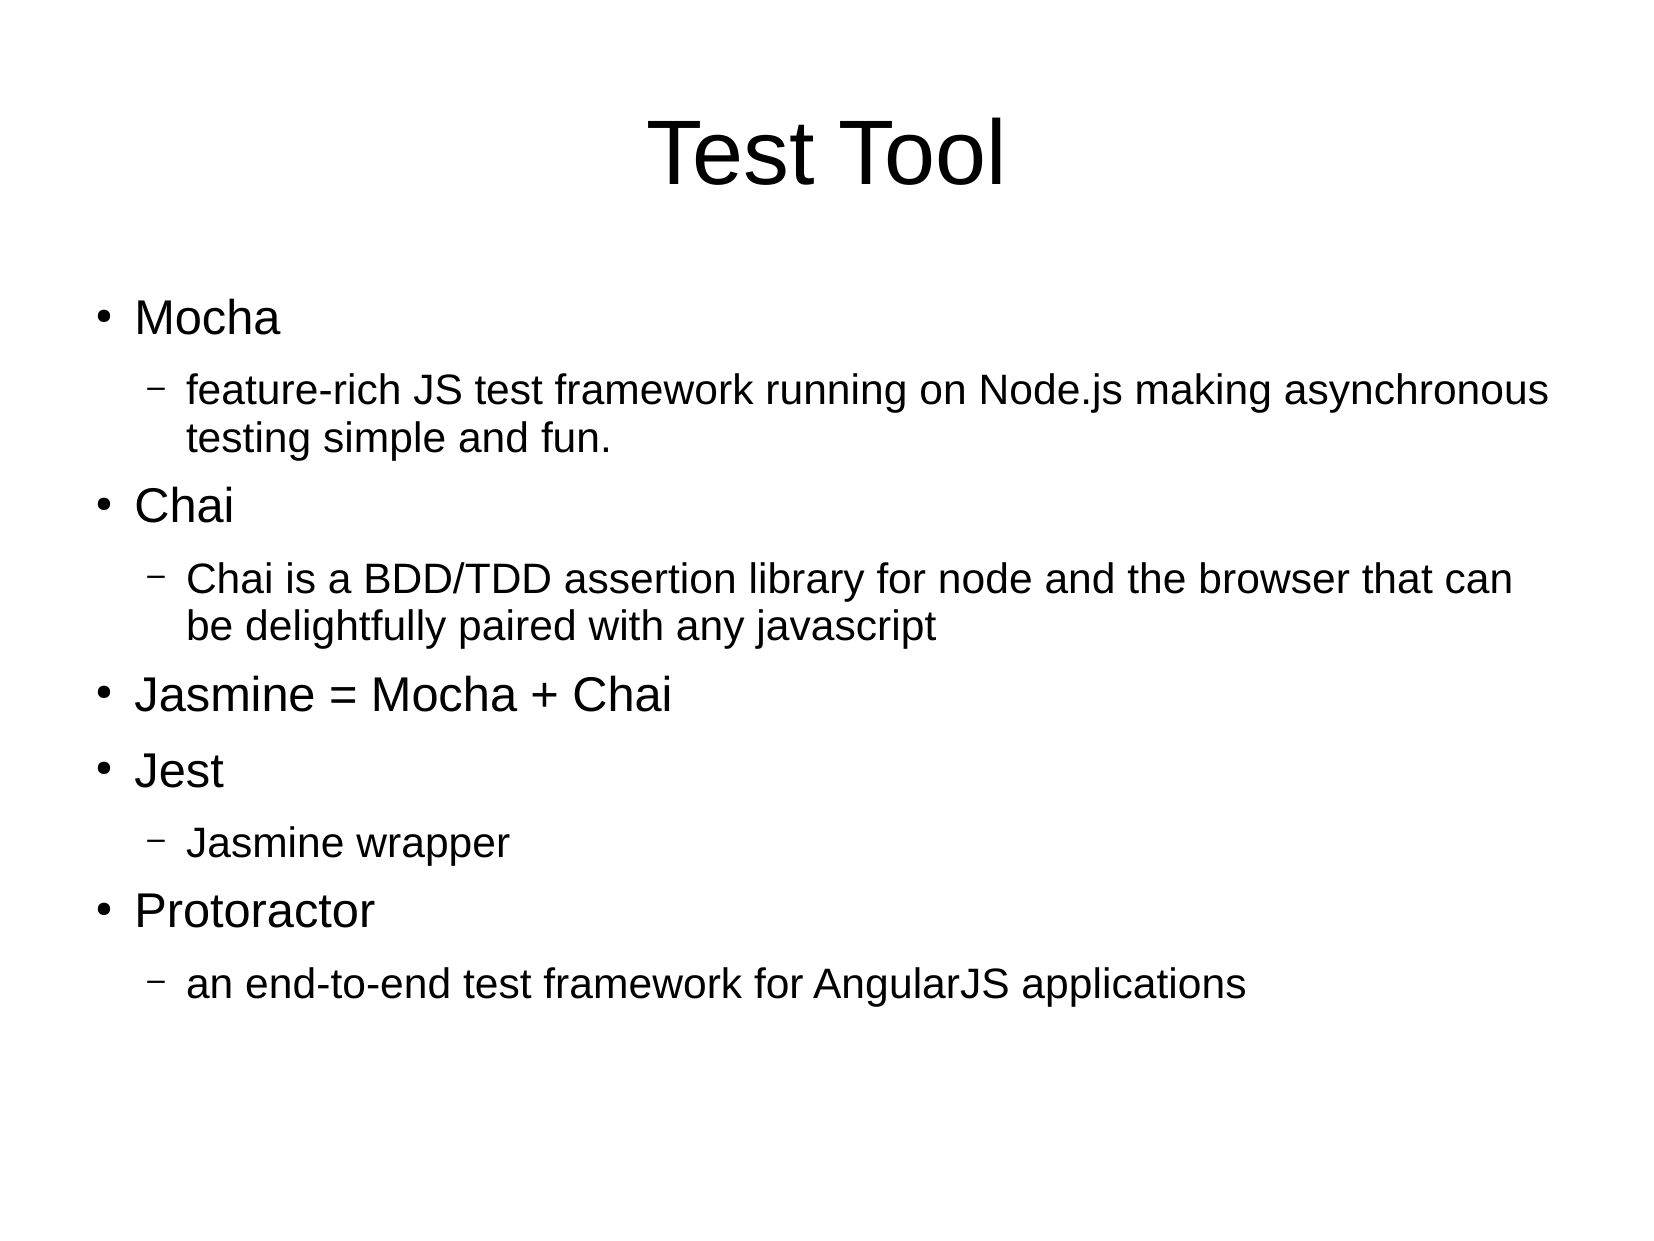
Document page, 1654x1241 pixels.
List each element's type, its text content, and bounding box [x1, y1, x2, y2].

list Mocha feature-rich JS test framework running on Node.js making asynchronous testing simple and fun. Chai Chai is a BDD/TDD assertion library for node and the browser that can be delightfully paired with any javascript Jasmine = Mocha + Chai Jest Jasmine wrapper Protoractor an end-to-end test framework for AngularJS applications [82, 290, 1571, 1010]
title Test Tool [82, 49, 1571, 257]
